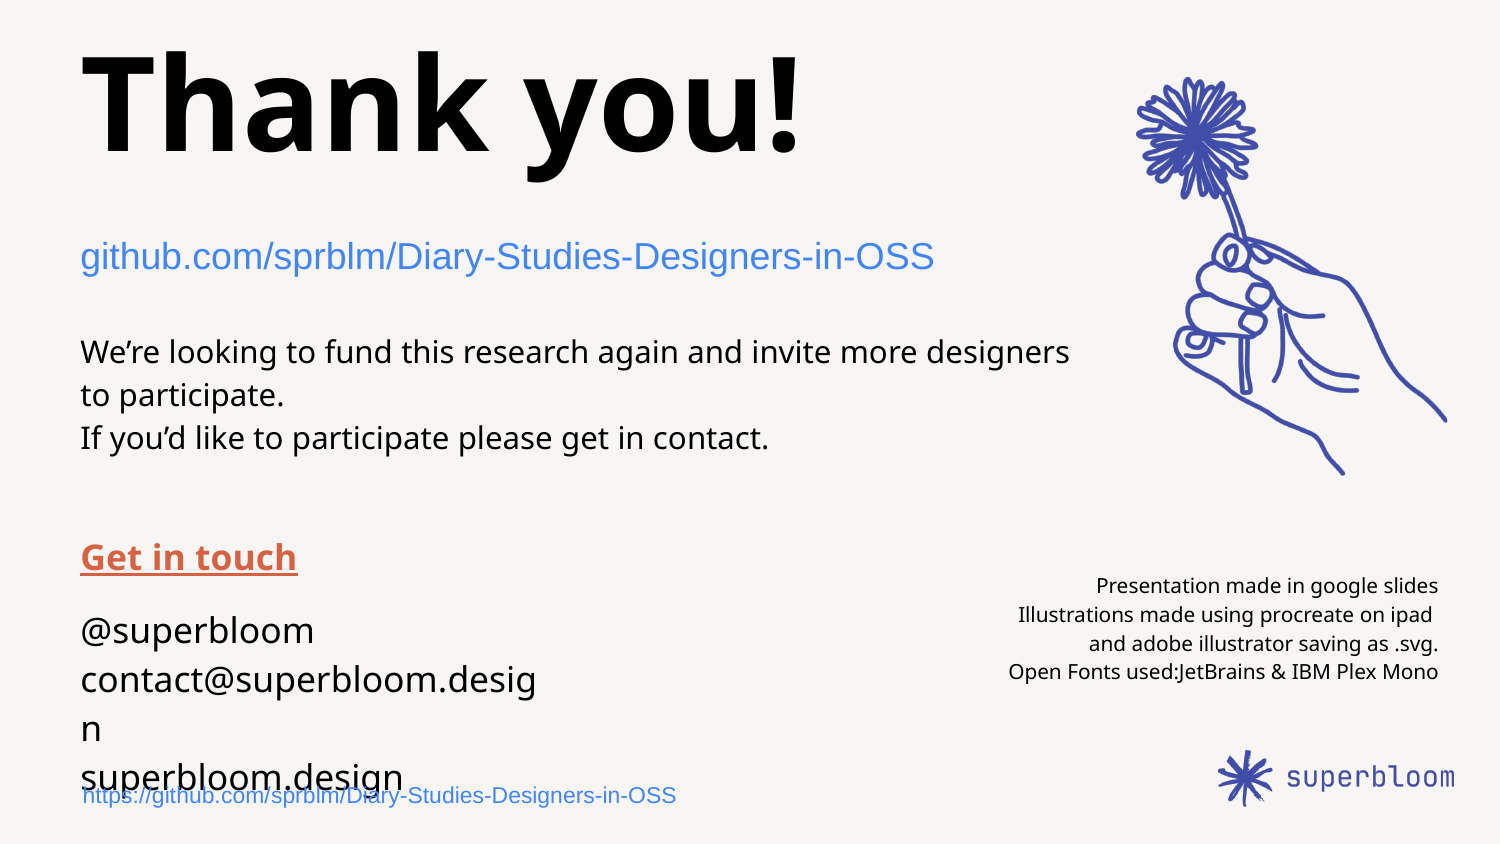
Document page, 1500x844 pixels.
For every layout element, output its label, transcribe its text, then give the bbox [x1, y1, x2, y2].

text_box @superbloom contact@superbloom.design superbloom.design [65, 586, 558, 813]
text_box Thank you! [65, 5, 1384, 193]
text_box Presentation made in google slides Illustrations made using procreate on ipad and adobe illustrator saving as .svg. Open Fonts used:JetBrains & IBM Plex Mono [978, 554, 1454, 699]
text_box https://github.com/sprblm/Diary-Studies-Designers-in-OSS [67, 765, 786, 824]
text_box github.com/sprblm/Diary-Studies-Designers-in-OSS We’re looking to fund this research again and invite more designers to participate. If you’d like to participate please get in contact. [65, 217, 1092, 471]
picture [1218, 750, 1454, 807]
picture [1127, 42, 1454, 501]
text_box Get in touch [65, 513, 674, 593]
